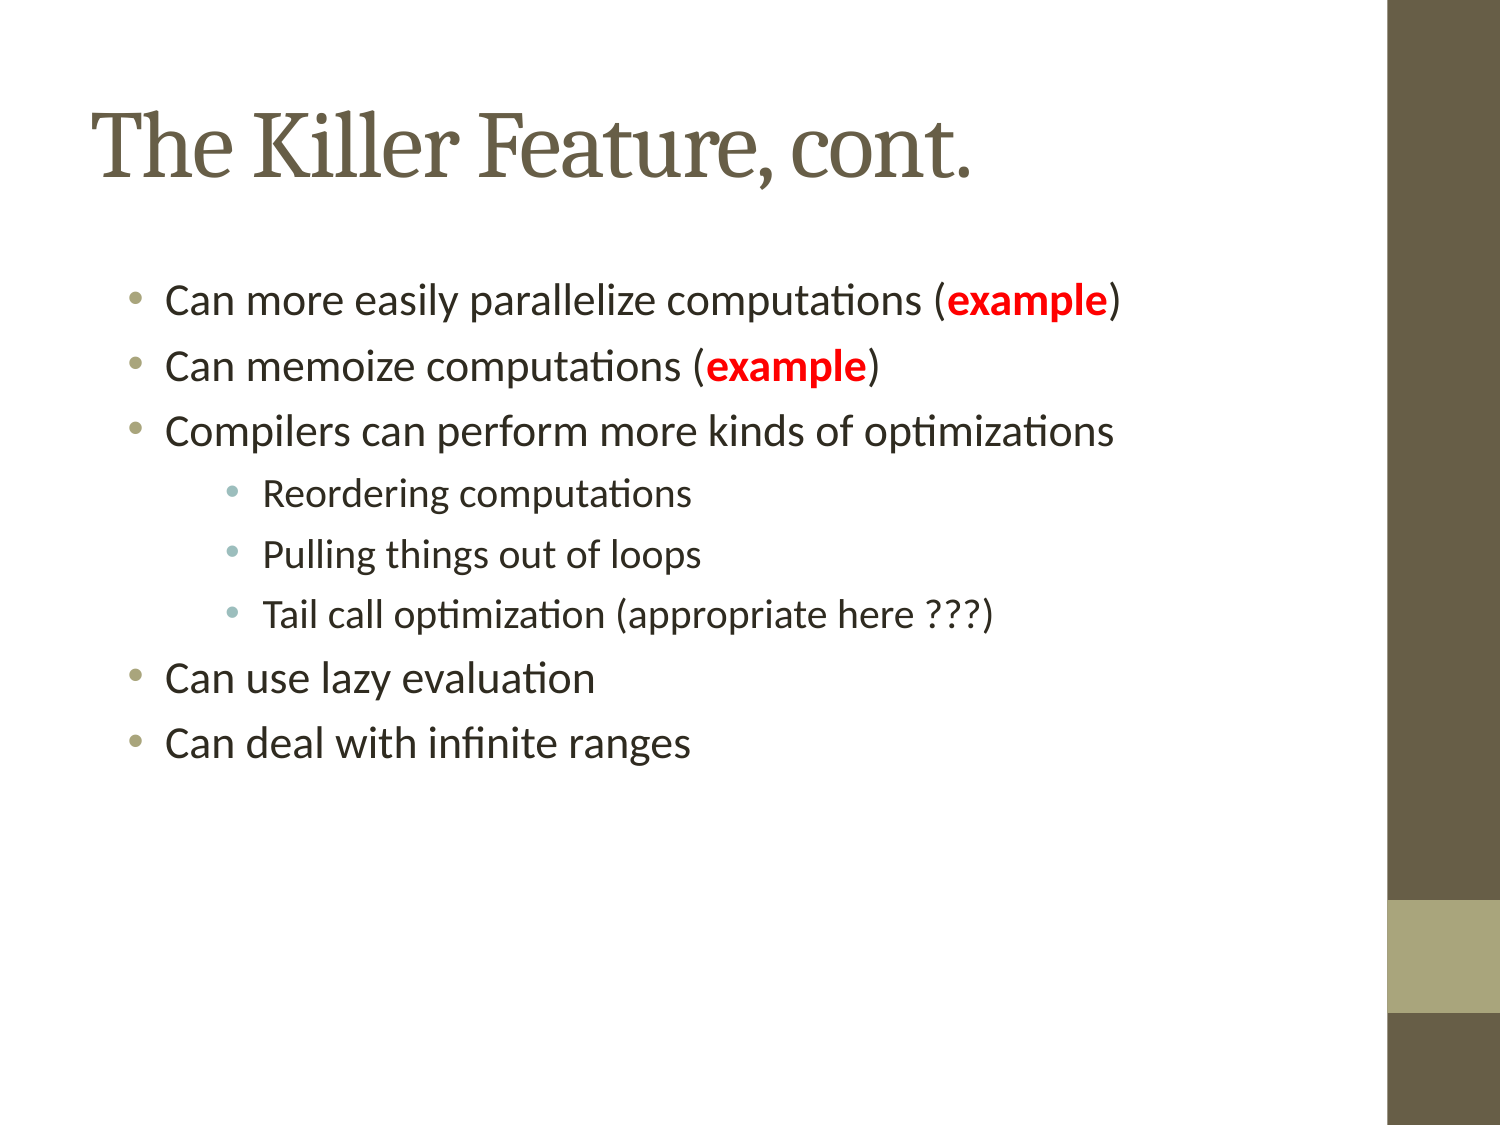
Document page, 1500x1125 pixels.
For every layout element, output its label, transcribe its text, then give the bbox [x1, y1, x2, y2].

title The Killer Feature, cont. [75, 45, 1326, 233]
list Can more easily parallelize computations (example) Can memoize computations (example) Compilers can perform more kinds of optimizations Reordering computations Pulling things out of loops Tail call optimization (appropriate here ???) Can use lazy evaluation Can deal with infinite ranges [75, 262, 1326, 1051]
